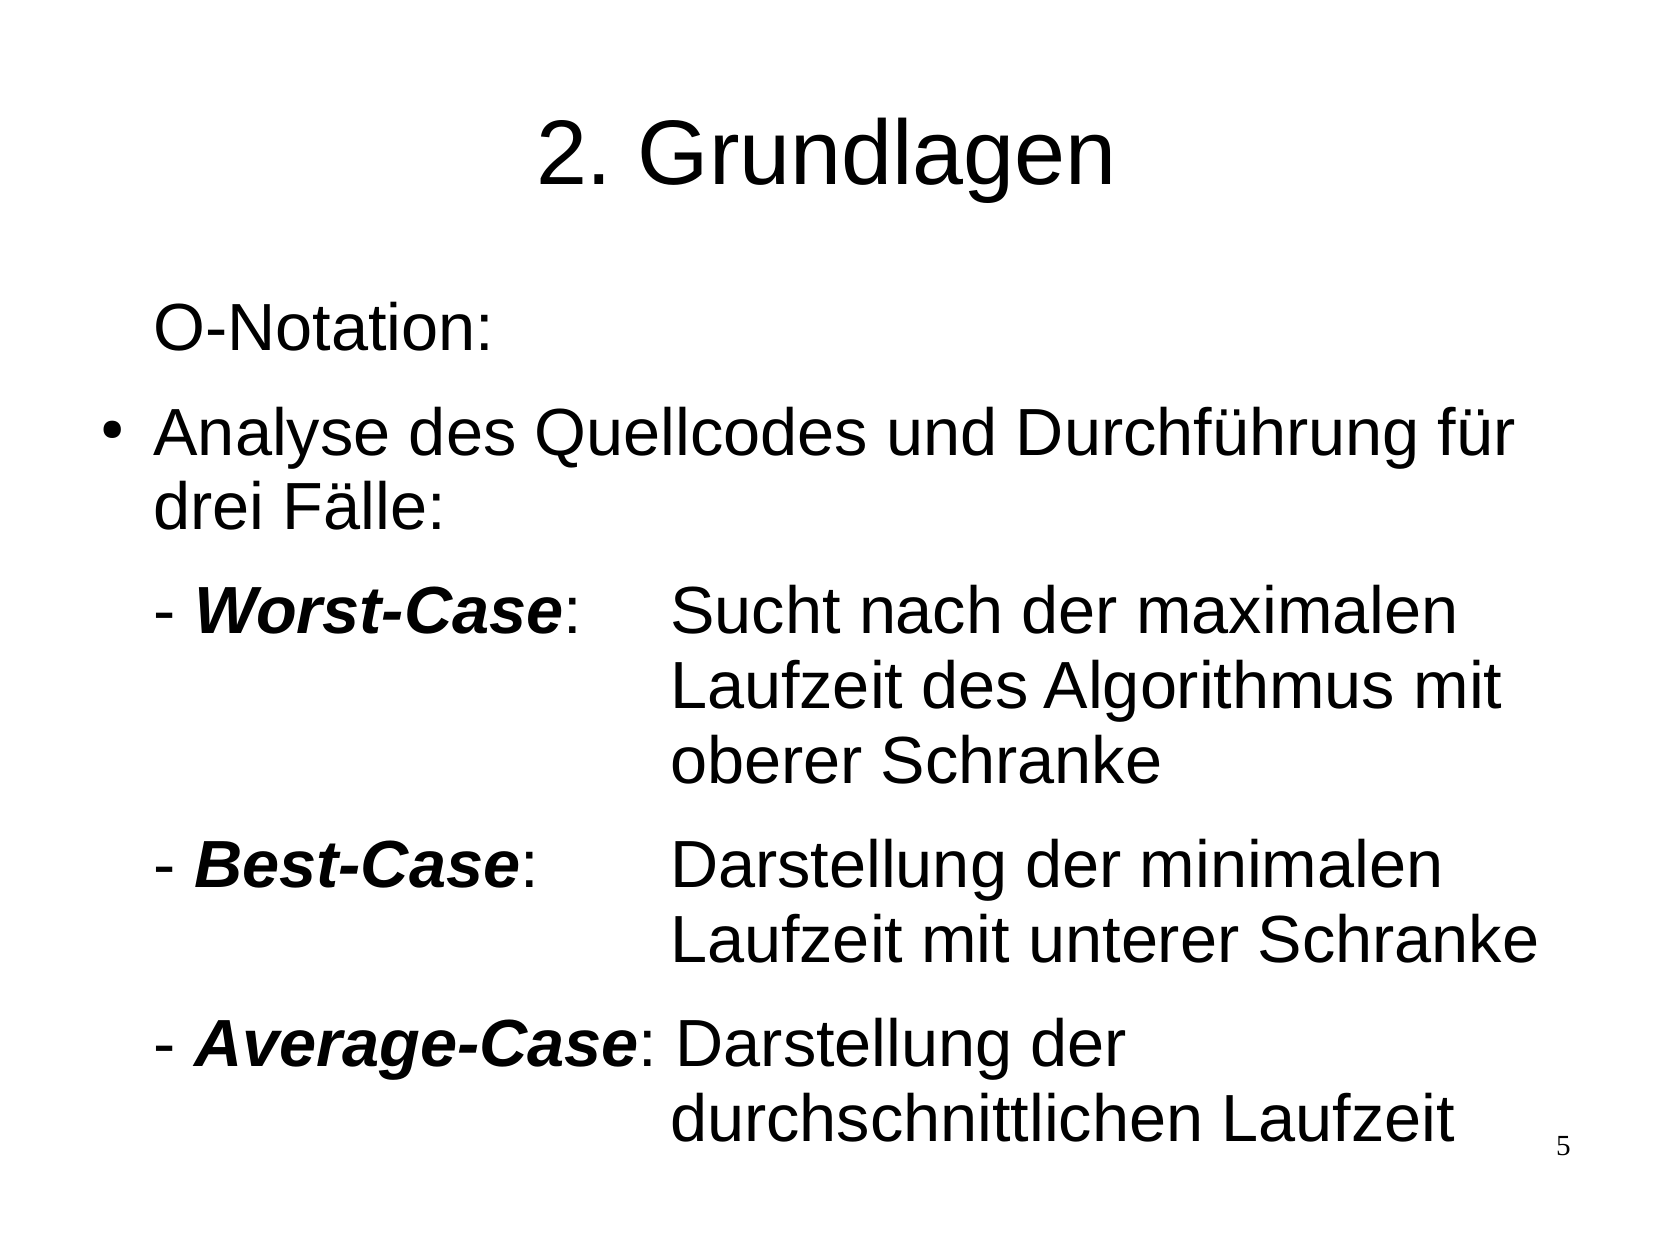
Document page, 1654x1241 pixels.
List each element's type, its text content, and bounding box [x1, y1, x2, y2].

list O-Notation: Analyse des Quellcodes und Durchführung für drei Fälle: - Worst-Case: Sucht nach der maximalen Laufzeit des Algorithmus mit oberer Schranke - Best-Case: Darstellung der minimalen Laufzeit mit unterer Schranke - Average-Case: Darstellung der durchschnittlichen Laufzeit [82, 290, 1571, 1157]
title 2. Grundlagen [82, 49, 1571, 257]
